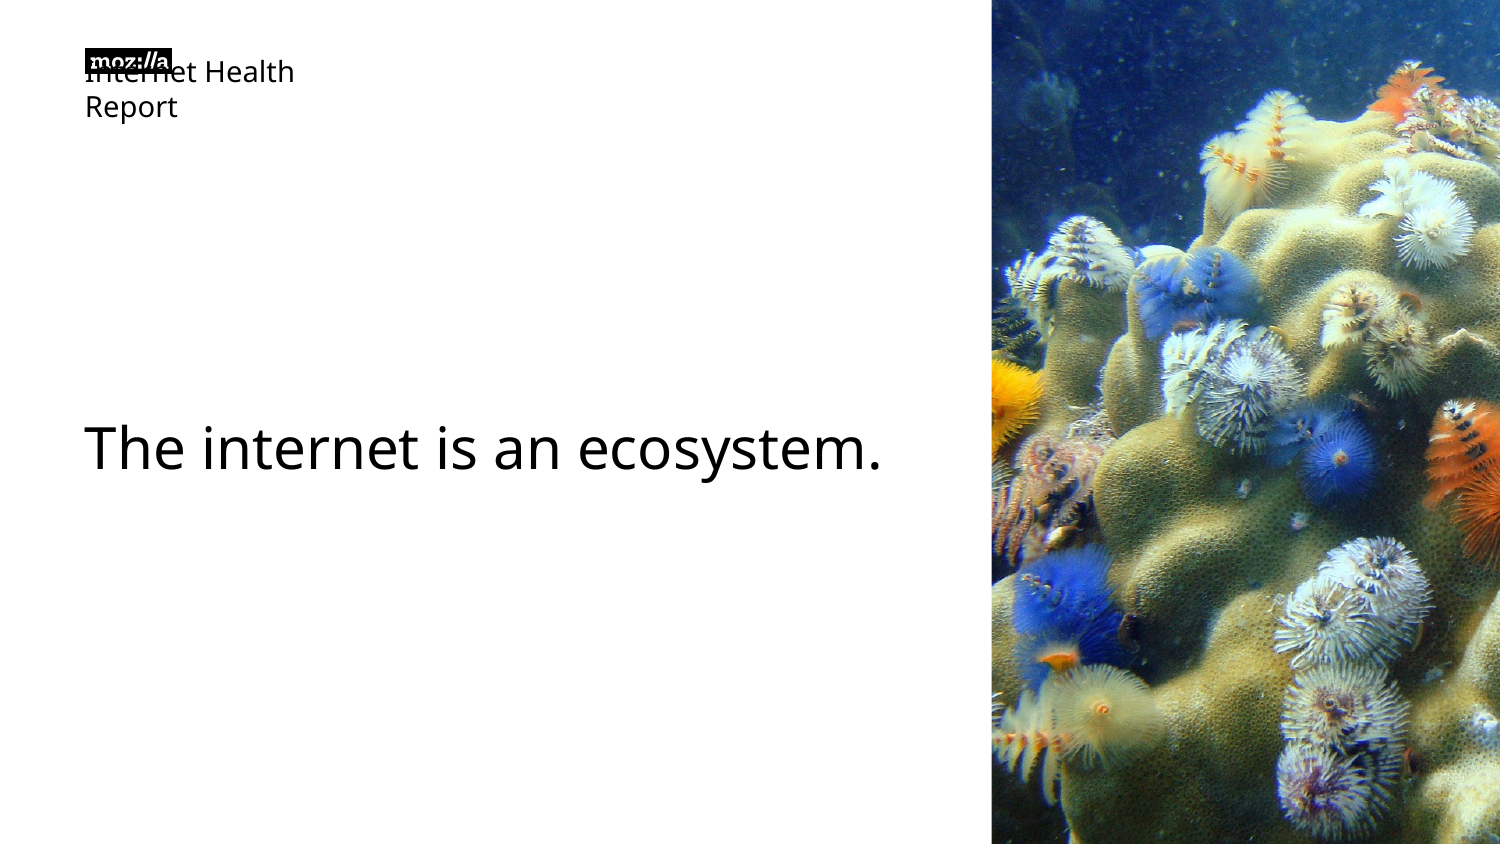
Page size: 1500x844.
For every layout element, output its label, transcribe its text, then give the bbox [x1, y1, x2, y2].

picture [99, 68, 107, 73]
picture [991, 0, 1500, 844]
text_box The internet is an ecosystem. [69, 116, 918, 776]
picture [85, 48, 172, 73]
picture [127, 68, 135, 73]
picture [156, 68, 164, 73]
text_box Internet Health Report [69, 73, 399, 104]
